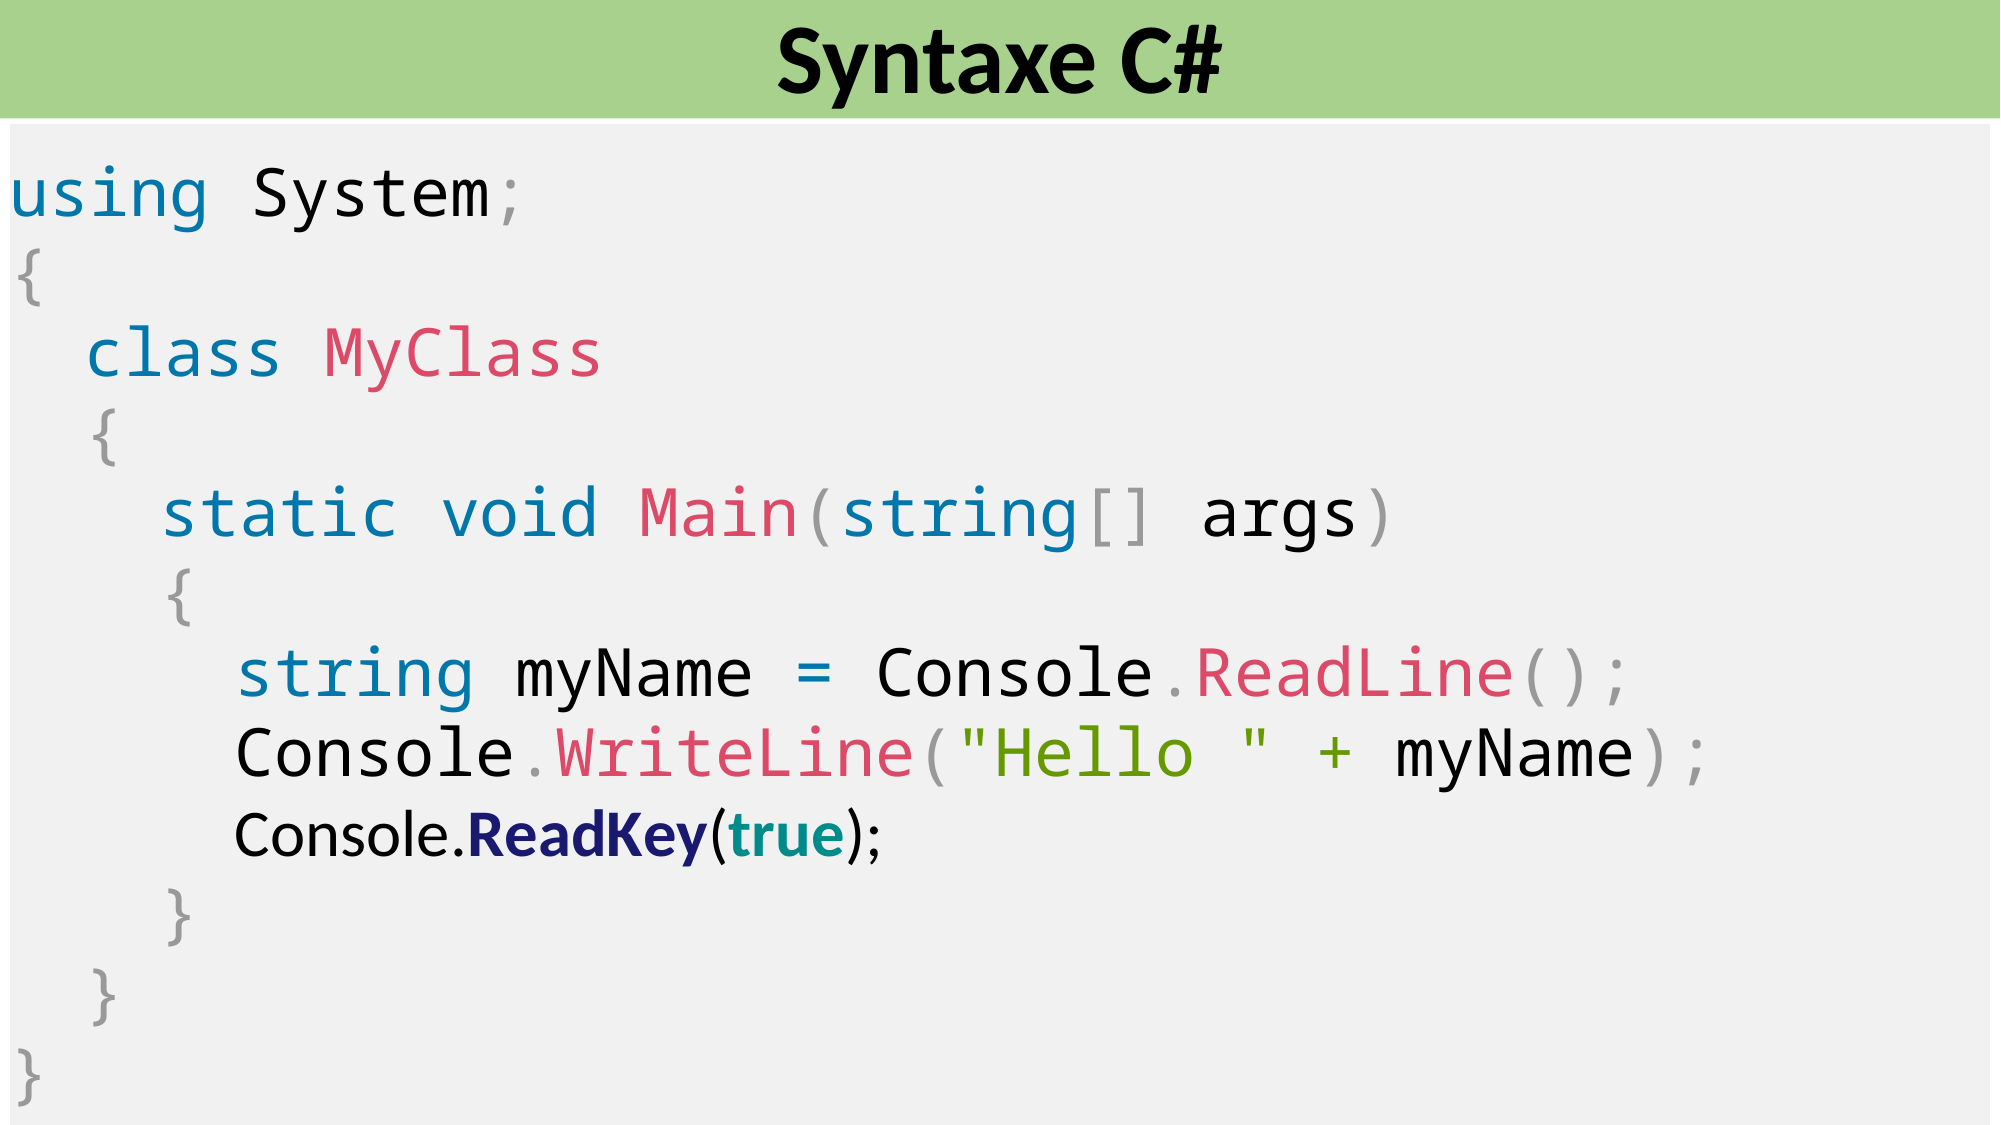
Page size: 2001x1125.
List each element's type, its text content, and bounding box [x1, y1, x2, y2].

text_box using System; { class MyClass { static void Main(string[] args) { string myName = Console.ReadLine(); Console.WriteLine("Hello " + myName); Console.ReadKey(true); } } } [10, 124, 1990, 1125]
title Syntaxe C# [0, 0, 2000, 119]
